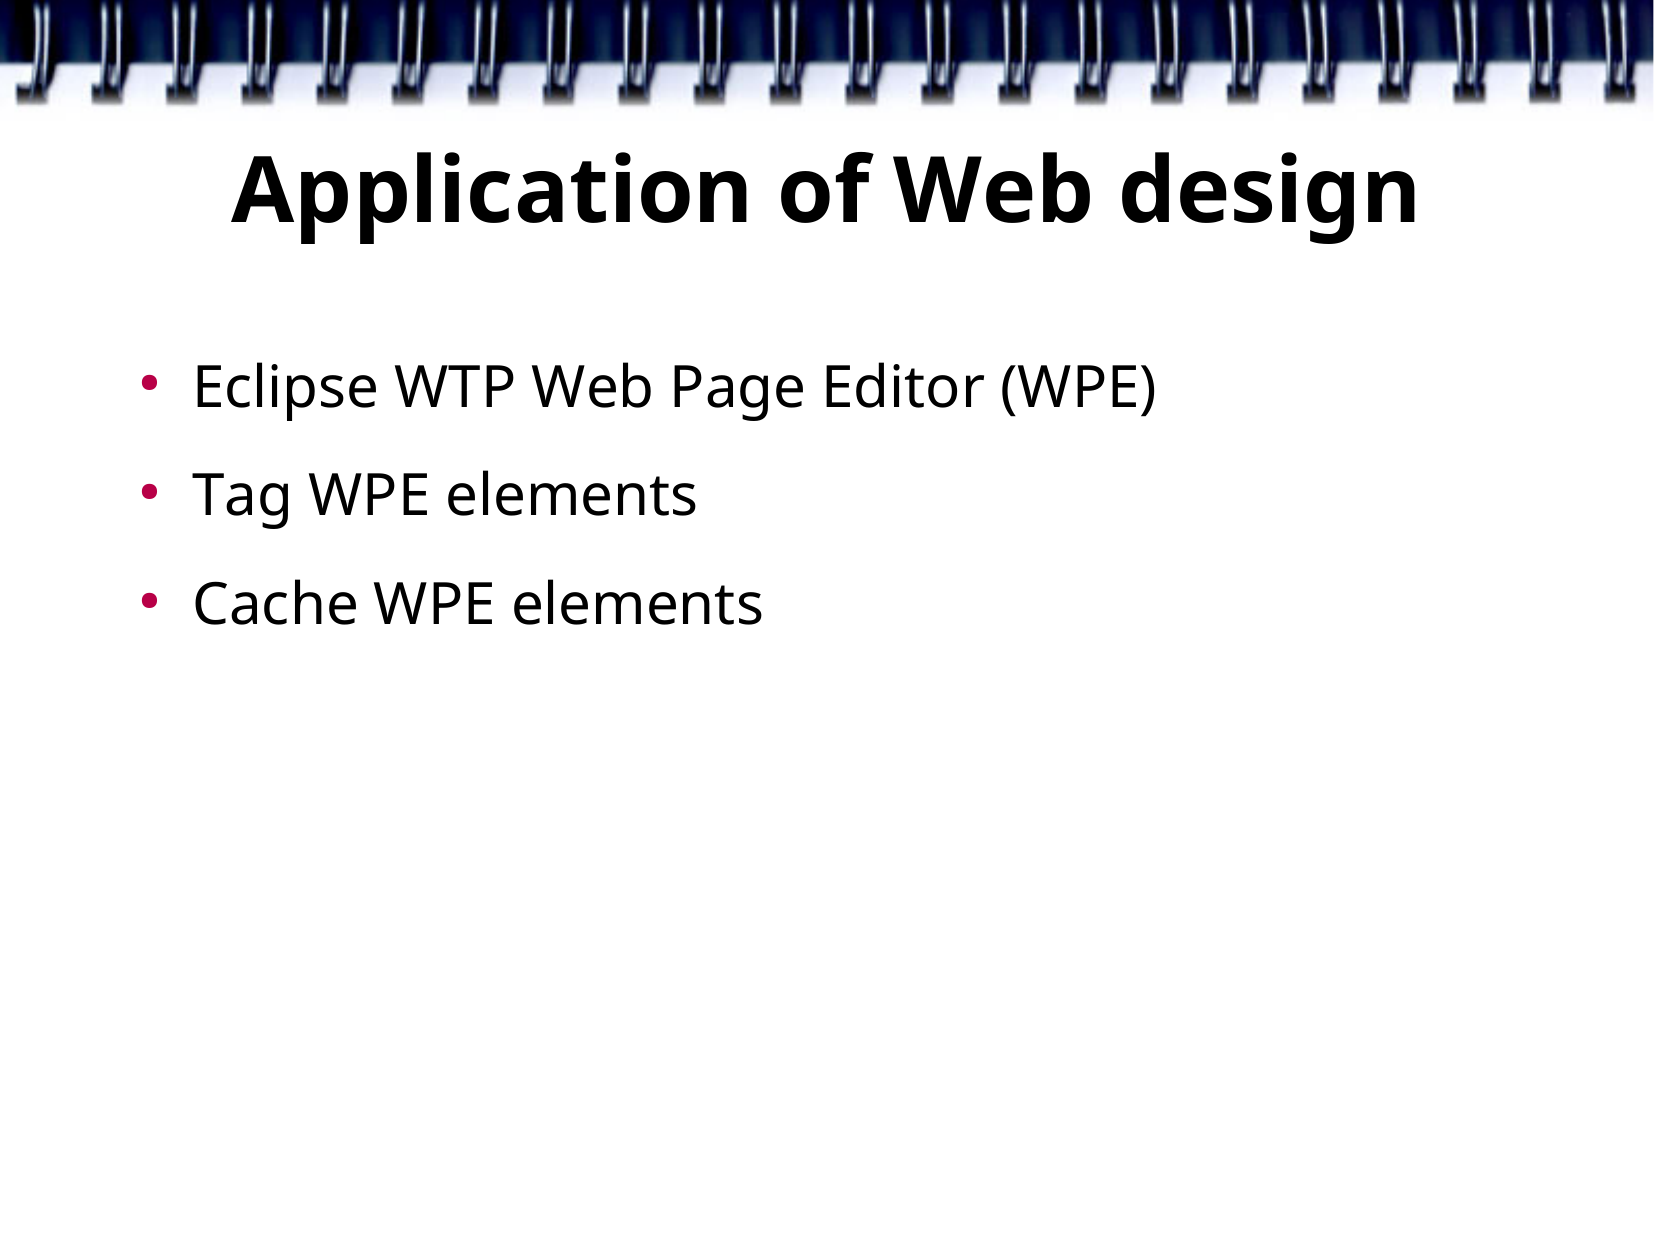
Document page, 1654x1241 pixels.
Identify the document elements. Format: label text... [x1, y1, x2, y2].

title Application of Web design [121, 129, 1534, 244]
list Eclipse WTP Web Page Editor (WPE) Tag WPE elements Cache WPE elements [121, 344, 1534, 1127]
picture [0, 0, 1654, 121]
